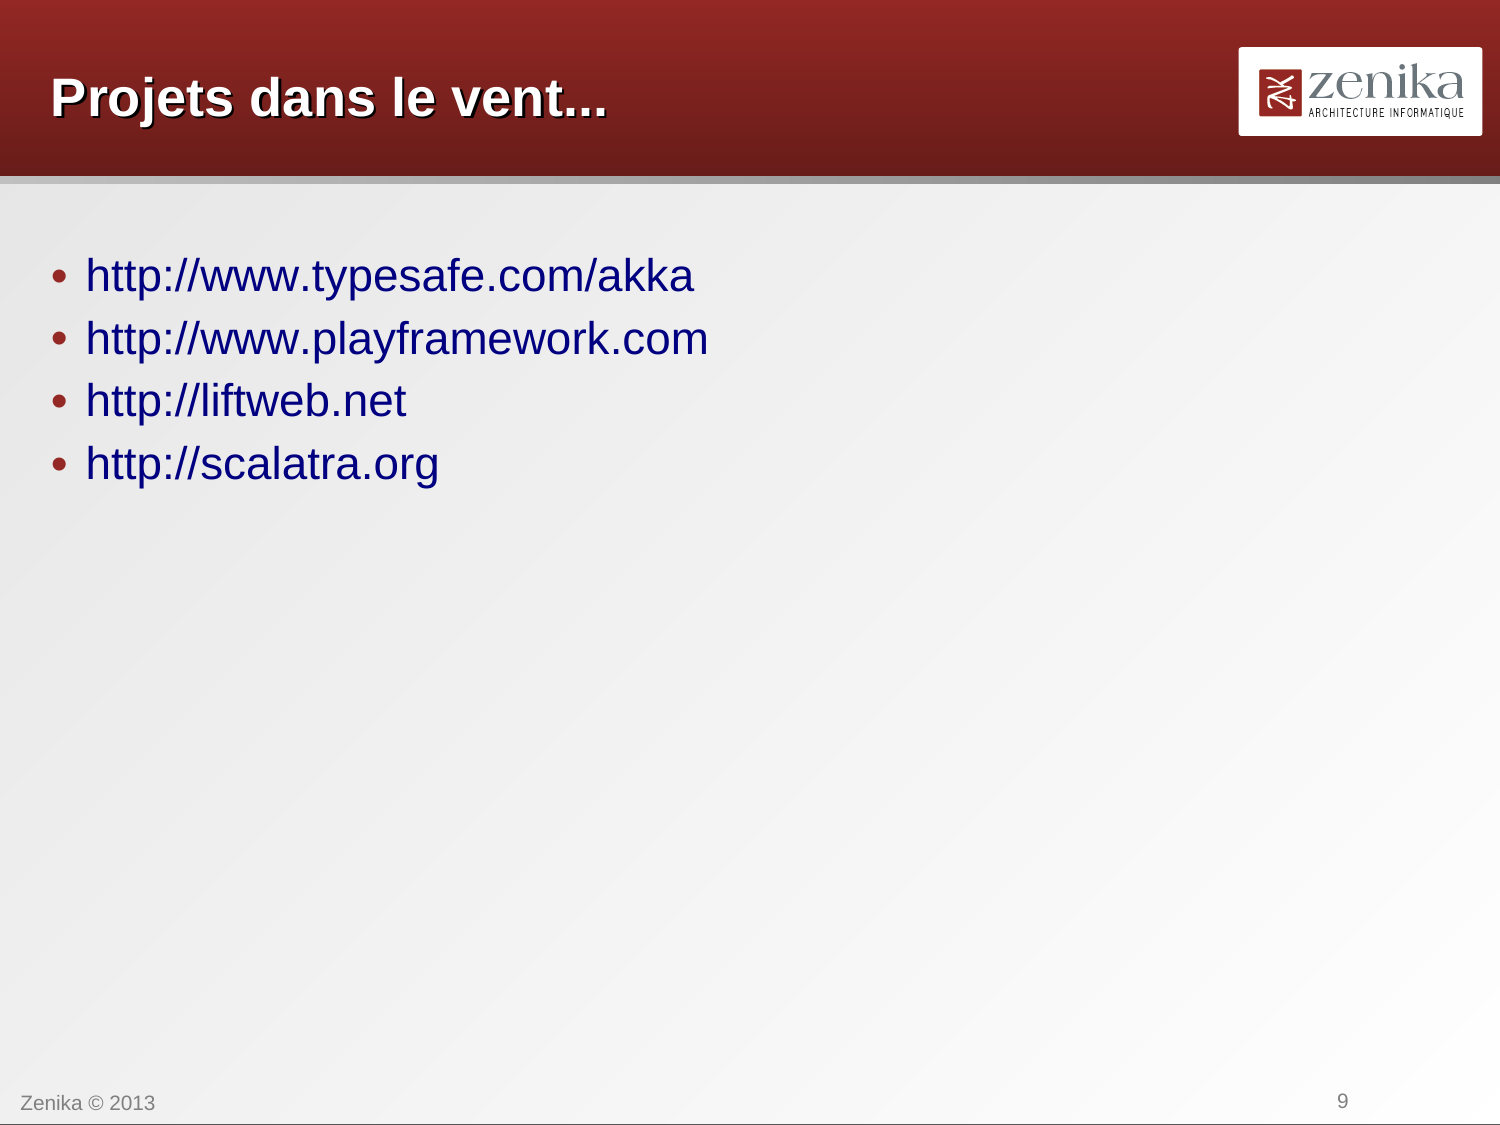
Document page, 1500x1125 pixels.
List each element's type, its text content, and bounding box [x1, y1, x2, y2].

picture [1257, 58, 1464, 125]
list http://www.typesafe.com/akka http://www.playframework.com http://liftweb.net http://scalatra.org [50, 249, 1435, 1079]
title Projets dans le vent... [50, 15, 1206, 180]
